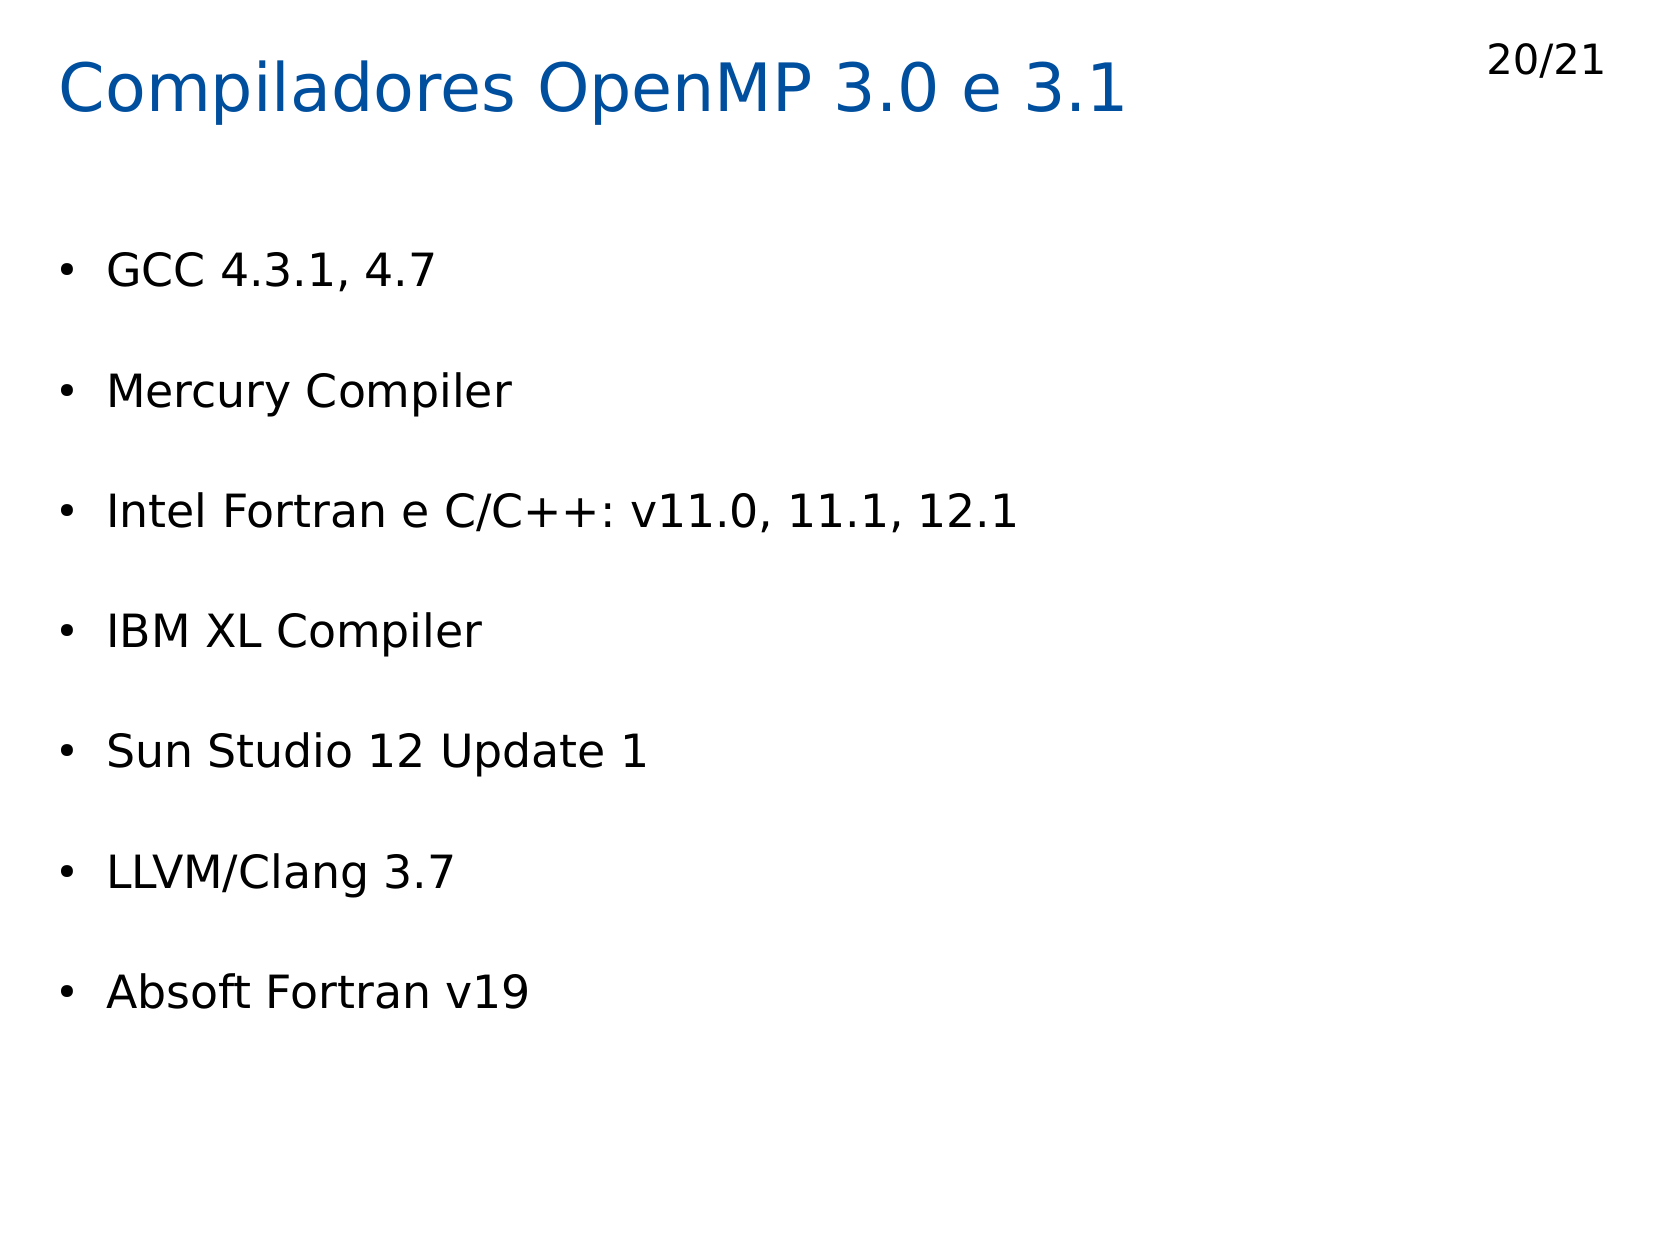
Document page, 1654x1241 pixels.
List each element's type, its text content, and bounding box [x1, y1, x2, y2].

title Compiladores OpenMP 3.0 e 3.1 [59, 29, 1506, 148]
list GCC 4.3.1, 4.7 Mercury Compiler Intel Fortran e C/C++: v11.0, 11.1, 12.1 IBM XL Compiler Sun Studio 12 Update 1 LLVM/Clang 3.7 Absoft Fortran v19 [59, 236, 1595, 1211]
